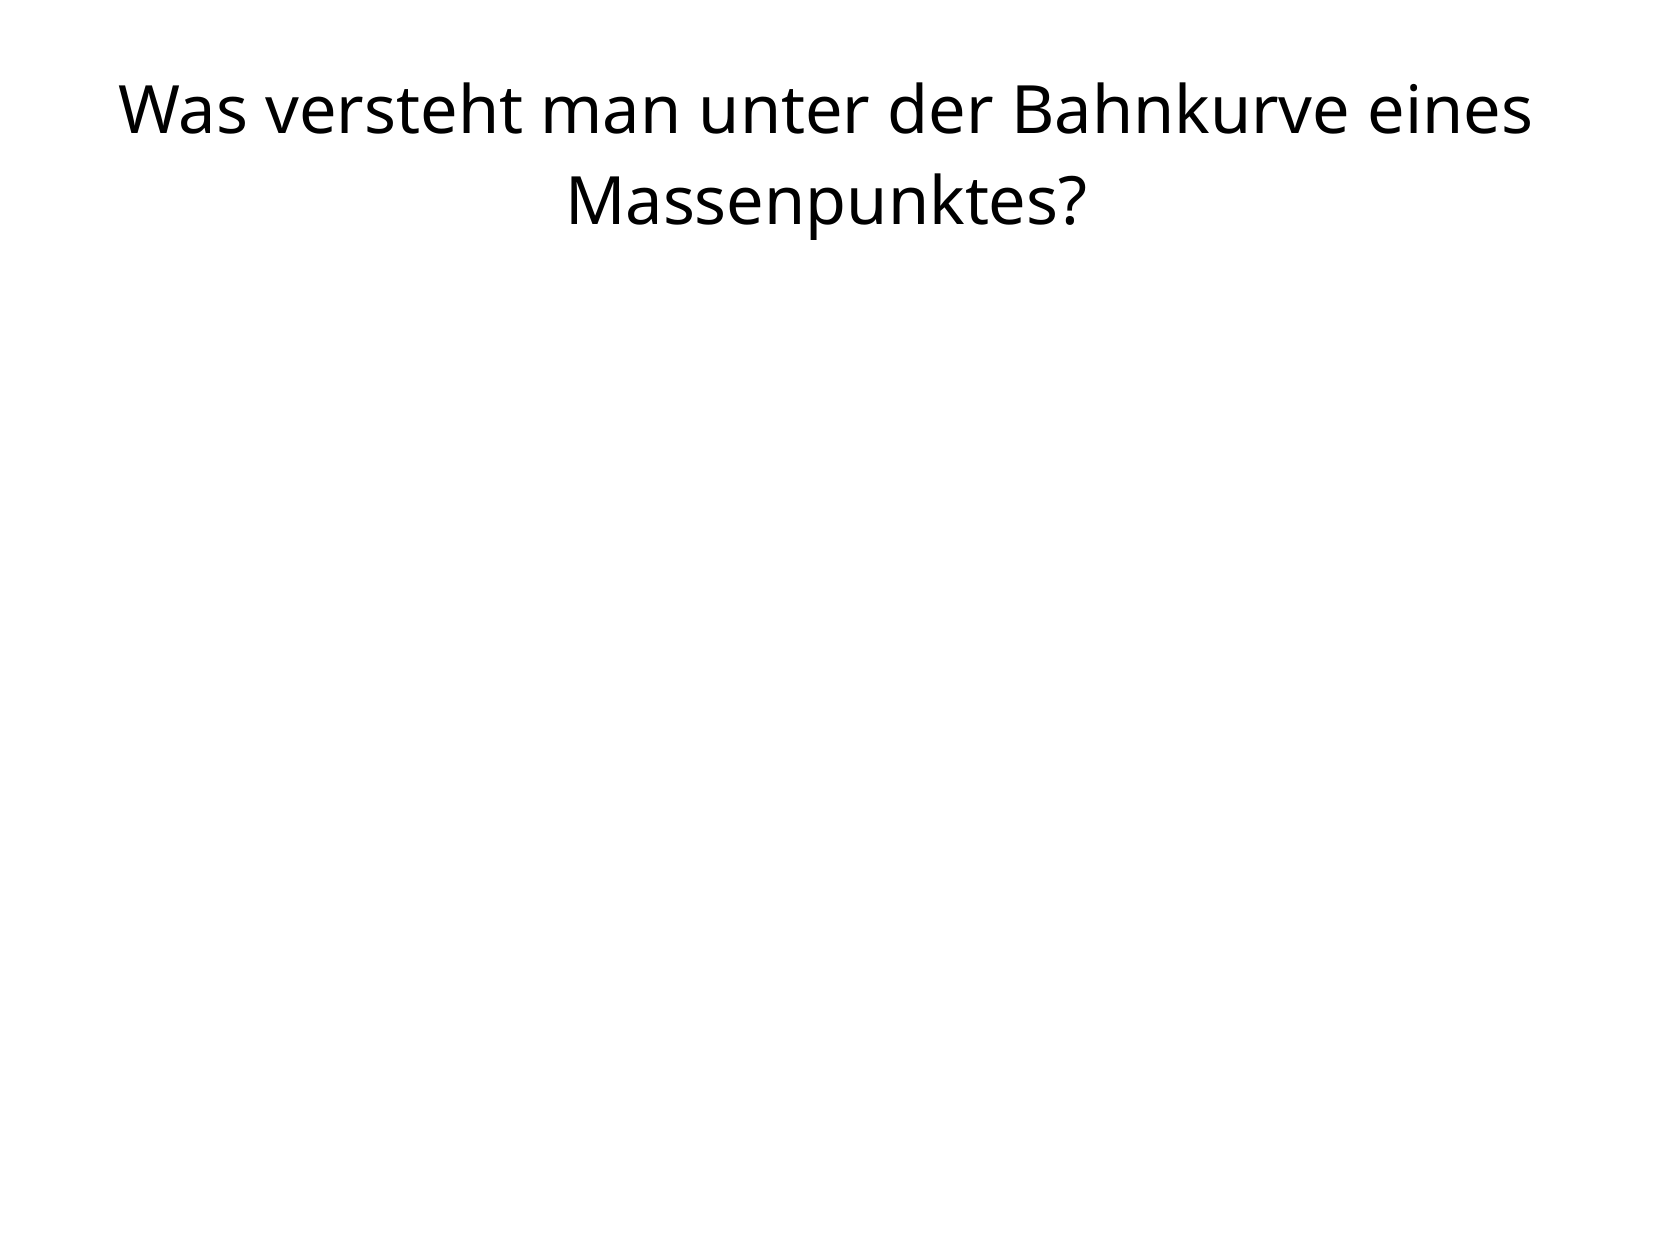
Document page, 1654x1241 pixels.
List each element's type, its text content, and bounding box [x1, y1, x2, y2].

title Was versteht man unter der Bahnkurve eines Massenpunktes? [82, 49, 1571, 257]
